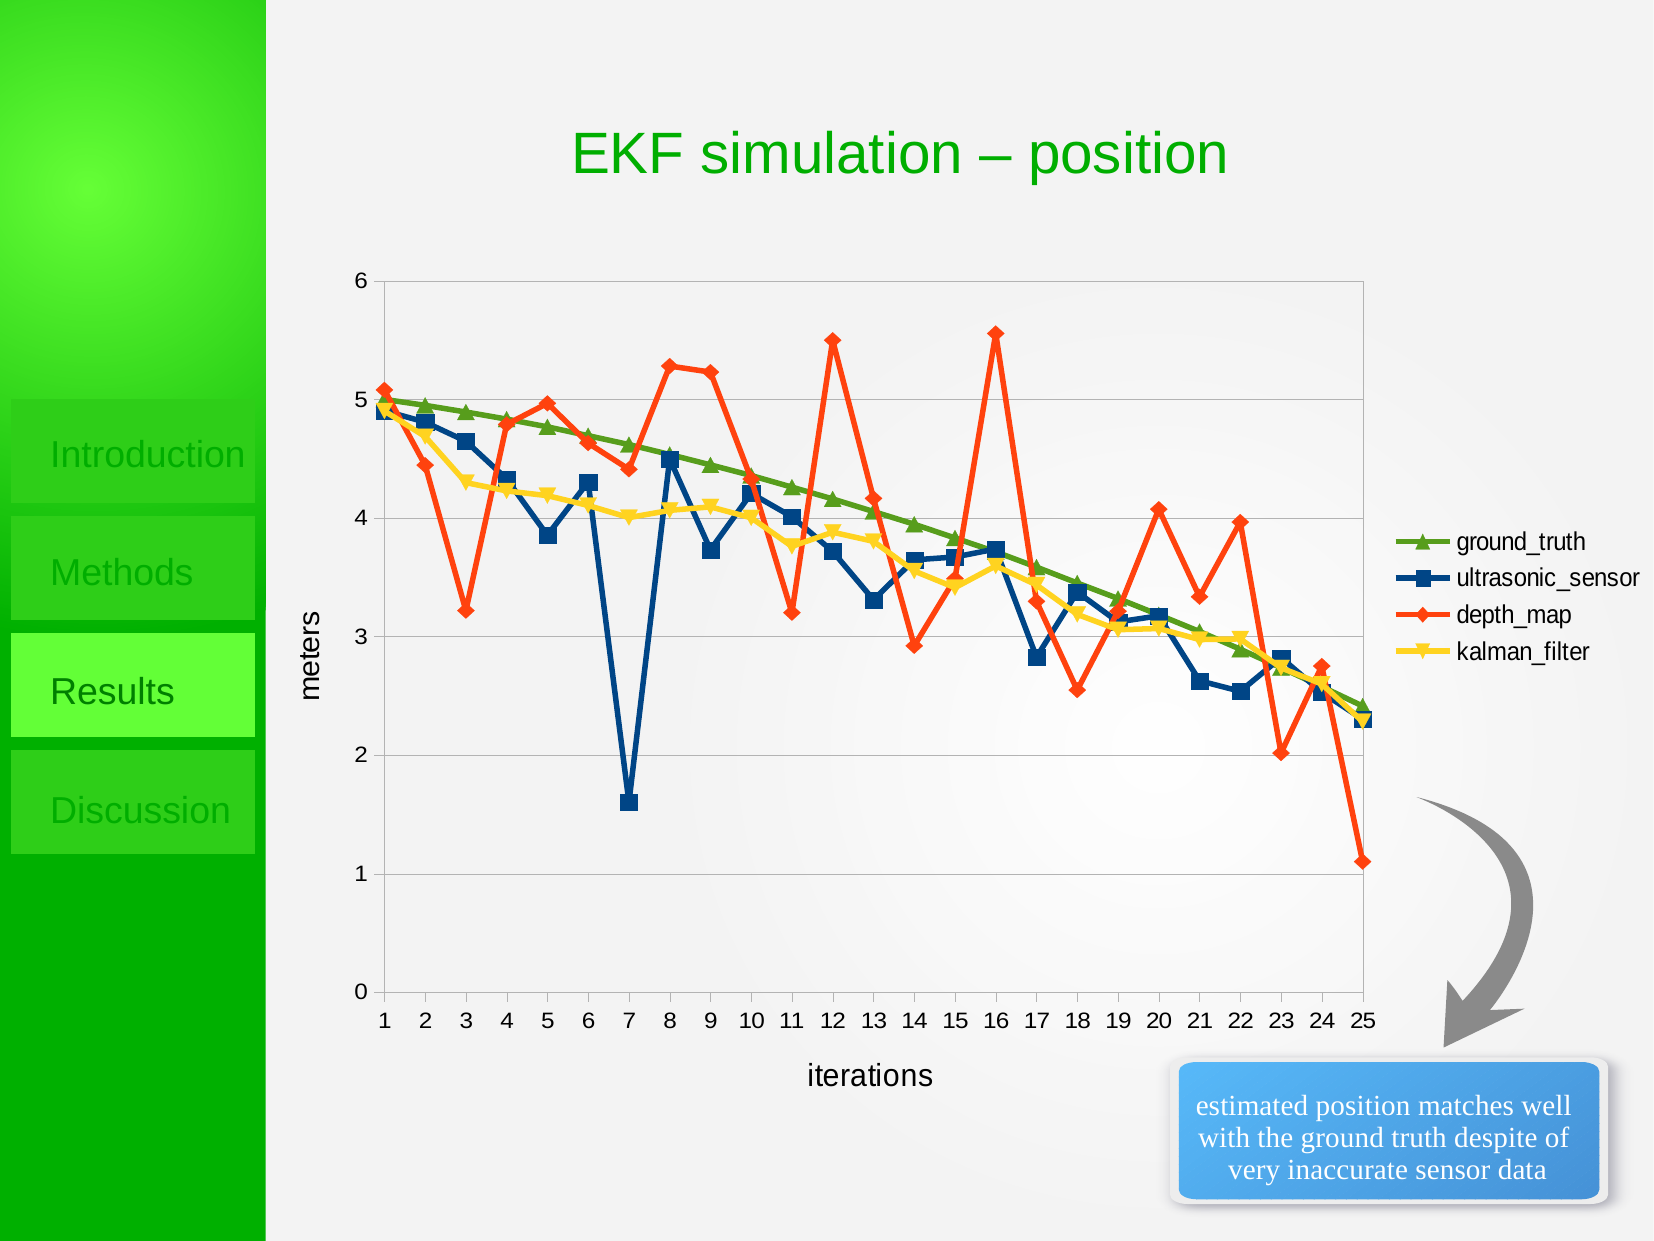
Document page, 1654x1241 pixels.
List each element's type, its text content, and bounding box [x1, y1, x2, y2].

picture [1387, 519, 1648, 674]
picture [801, 1047, 939, 1105]
text_box Introduction [35, 425, 319, 483]
text_box Methods [35, 544, 252, 602]
picture [283, 602, 336, 708]
title EKF simulation – position [537, 49, 1264, 257]
picture [1155, 755, 1654, 1229]
text_box Results [35, 663, 265, 720]
picture [354, 268, 1376, 1034]
text_box Discussion [35, 781, 292, 839]
